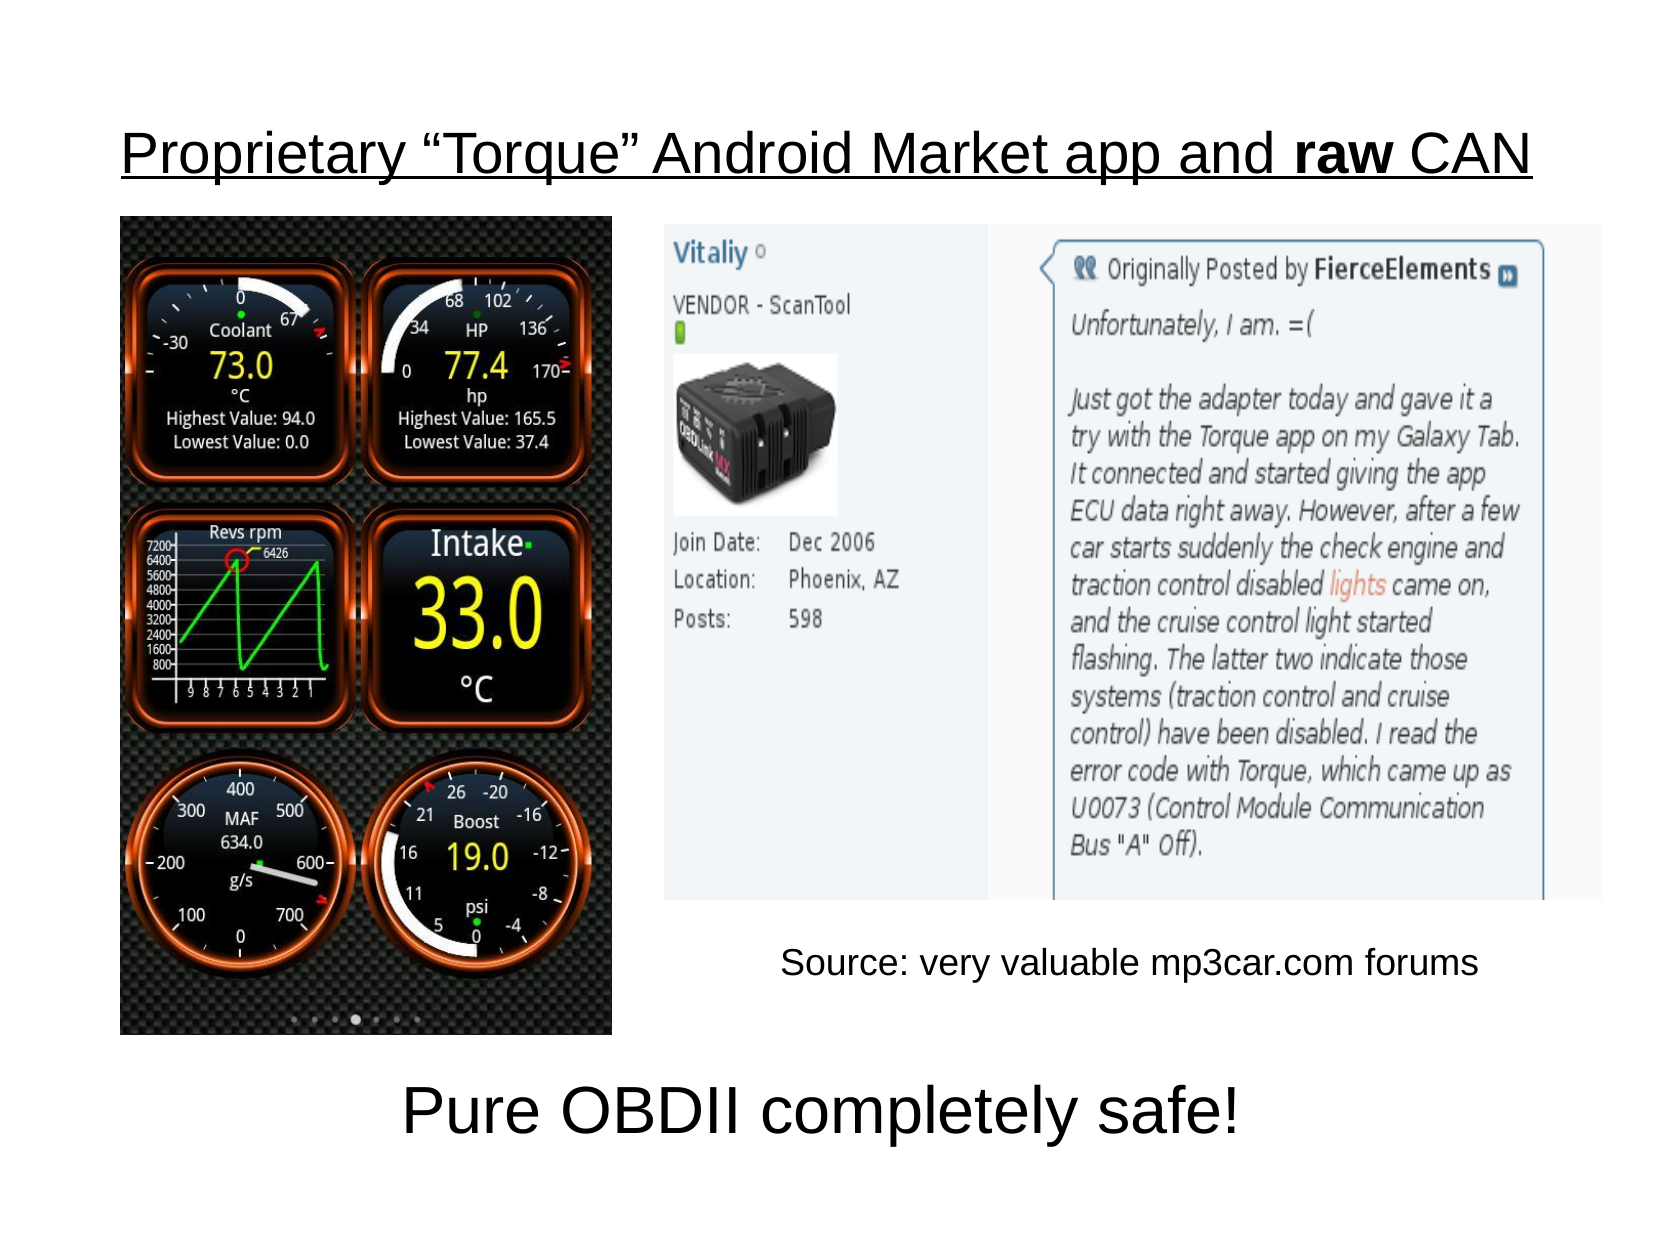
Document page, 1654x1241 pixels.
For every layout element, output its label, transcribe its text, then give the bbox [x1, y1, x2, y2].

text_box Pure OBDII completely safe! [386, 1065, 1260, 1156]
text_box Source: very valuable mp3car.com forums [761, 930, 1499, 996]
picture [664, 224, 1602, 901]
title Proprietary “Torque” Android Market app and raw CAN [82, 49, 1571, 257]
picture [120, 216, 612, 1036]
